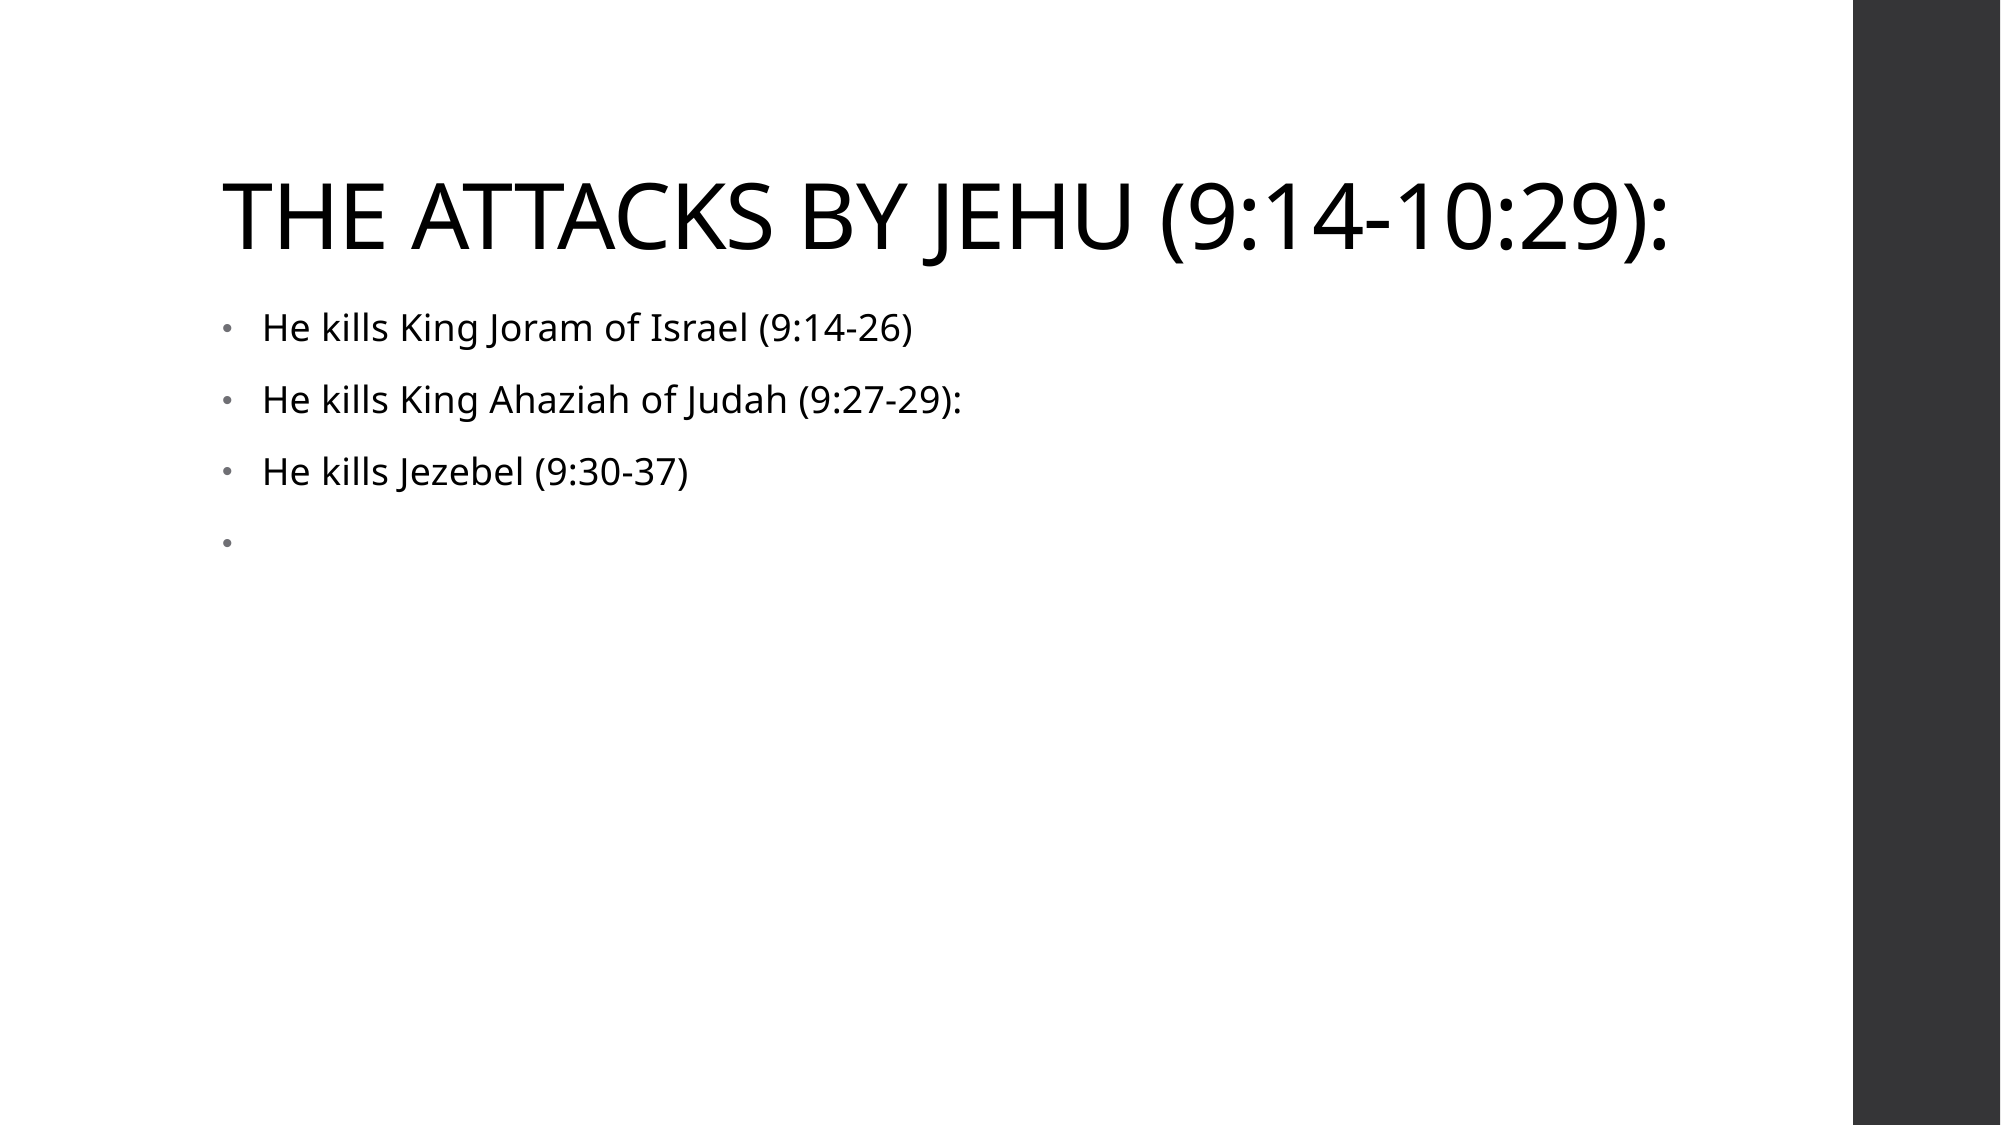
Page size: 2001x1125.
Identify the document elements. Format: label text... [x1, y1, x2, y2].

title THE ATTACKS BY JEHU (9:14-10:29): [206, 60, 1797, 278]
list He kills King Joram of Israel (9:14-26) He kills King Ahaziah of Judah (9:27-29): He kills Jezebel (9:30-37) [206, 299, 1617, 1014]
